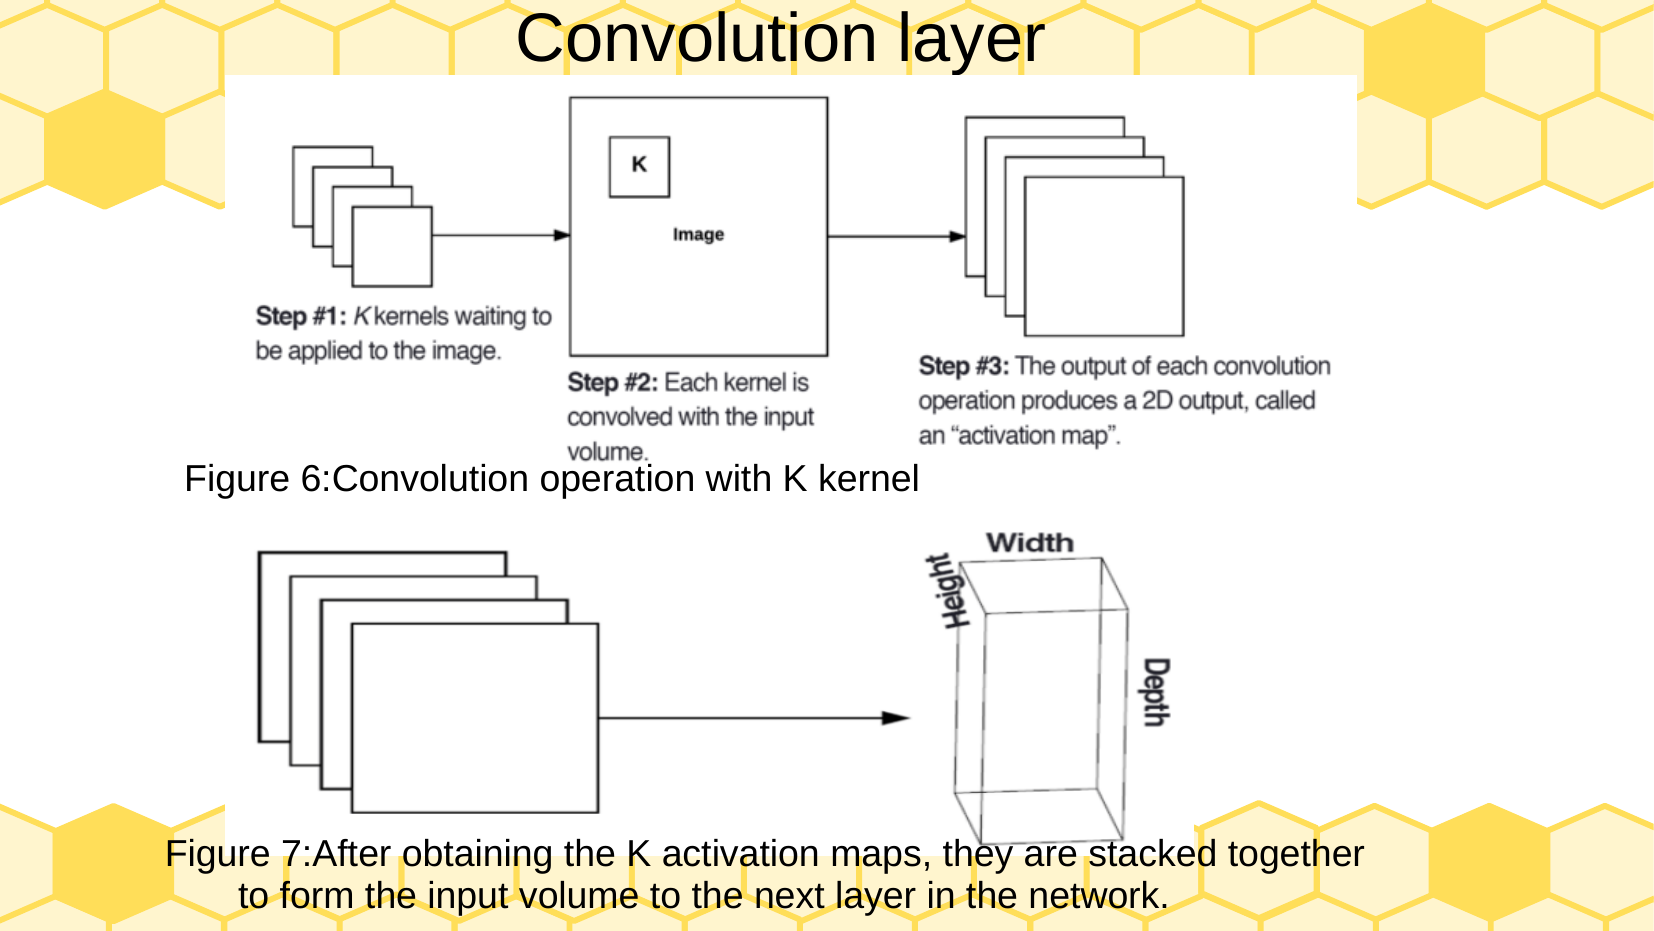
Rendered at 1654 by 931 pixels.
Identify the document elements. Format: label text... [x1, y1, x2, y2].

text_box Figure 6:Convolution operation with K kernel [75, 450, 938, 633]
picture [225, 75, 1357, 481]
title Convolution layer [37, 0, 1526, 448]
text_box Figure 7:After obtaining the K activation maps, they are stacked together to form the input volume to the next layer in the network. [150, 825, 1463, 931]
picture [225, 524, 1194, 825]
